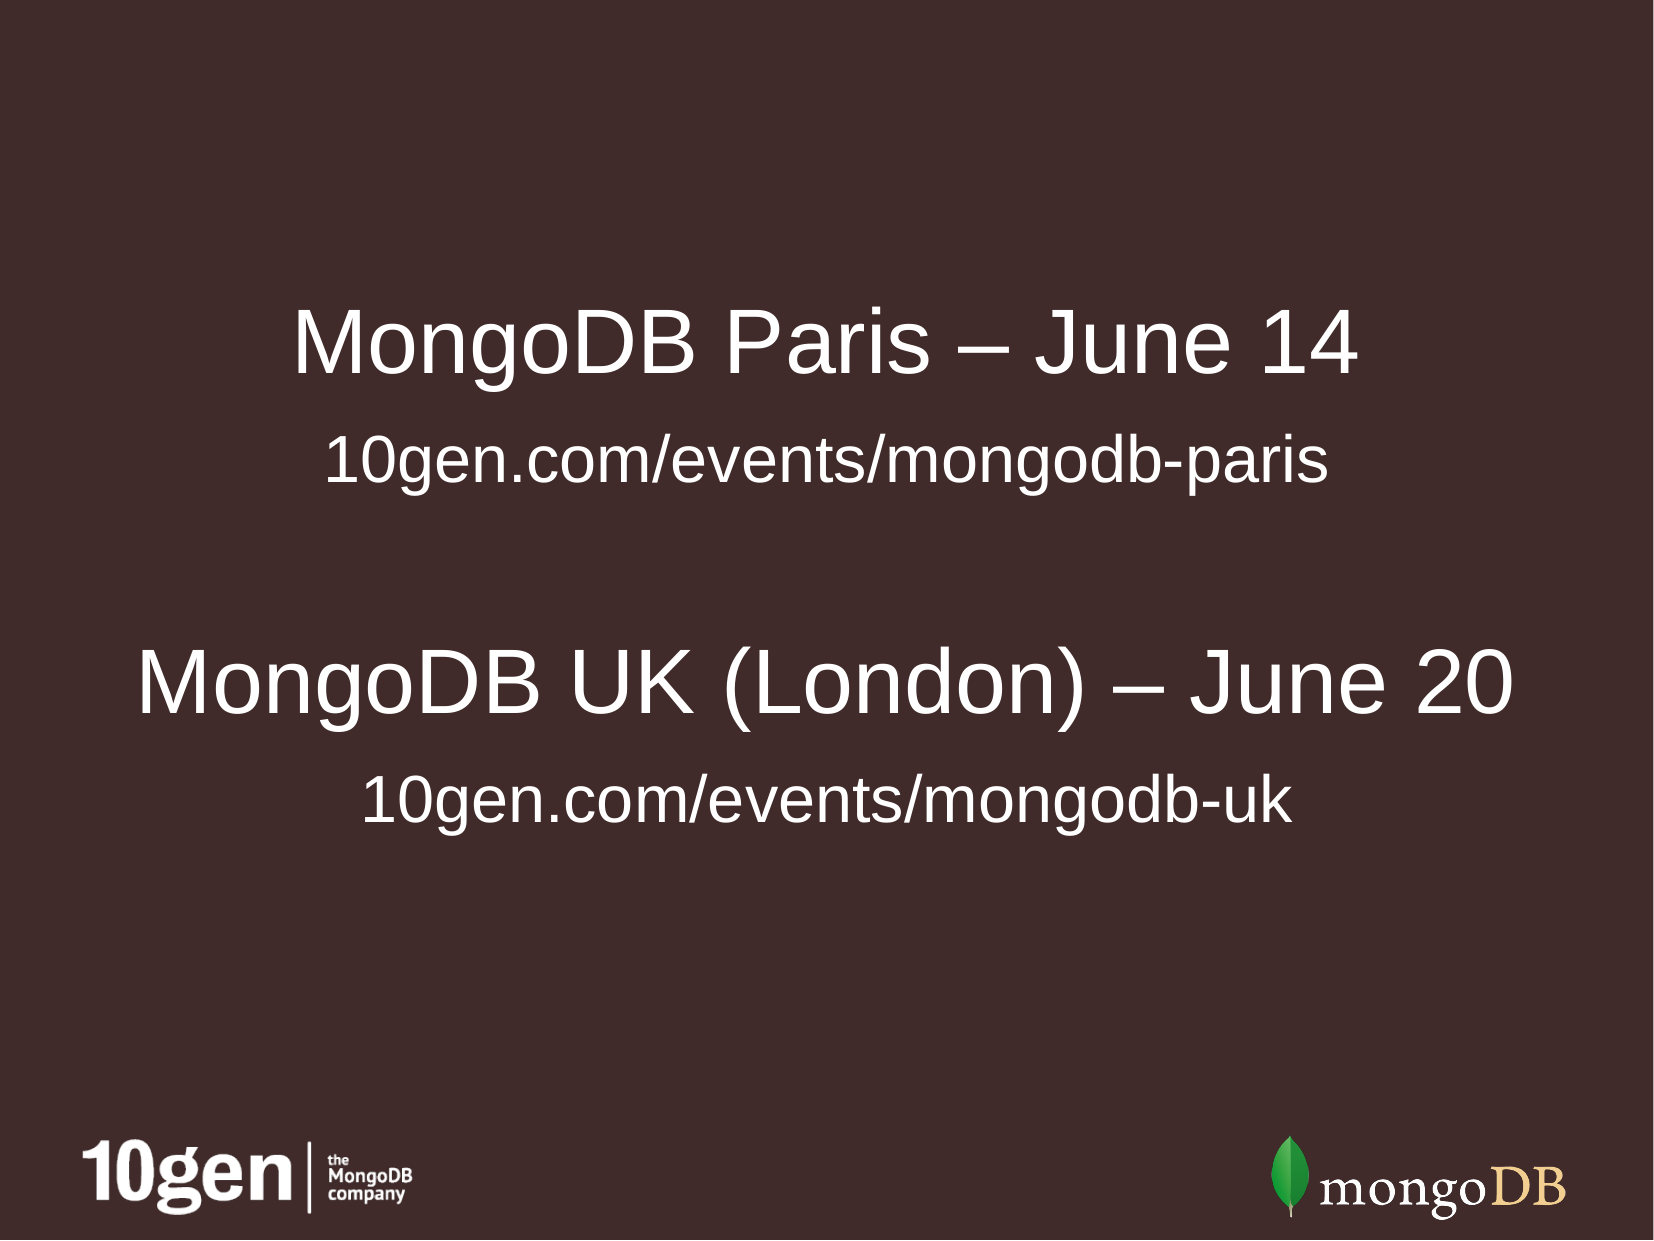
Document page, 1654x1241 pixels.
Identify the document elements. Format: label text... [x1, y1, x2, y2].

list MongoDB Paris – June 14 10gen.com/events/mongodb-paris MongoDB UK (London) – June 20 10gen.com/events/mongodb-uk [82, 290, 1571, 1010]
picture [1260, 1124, 1576, 1230]
picture [82, 1139, 413, 1215]
